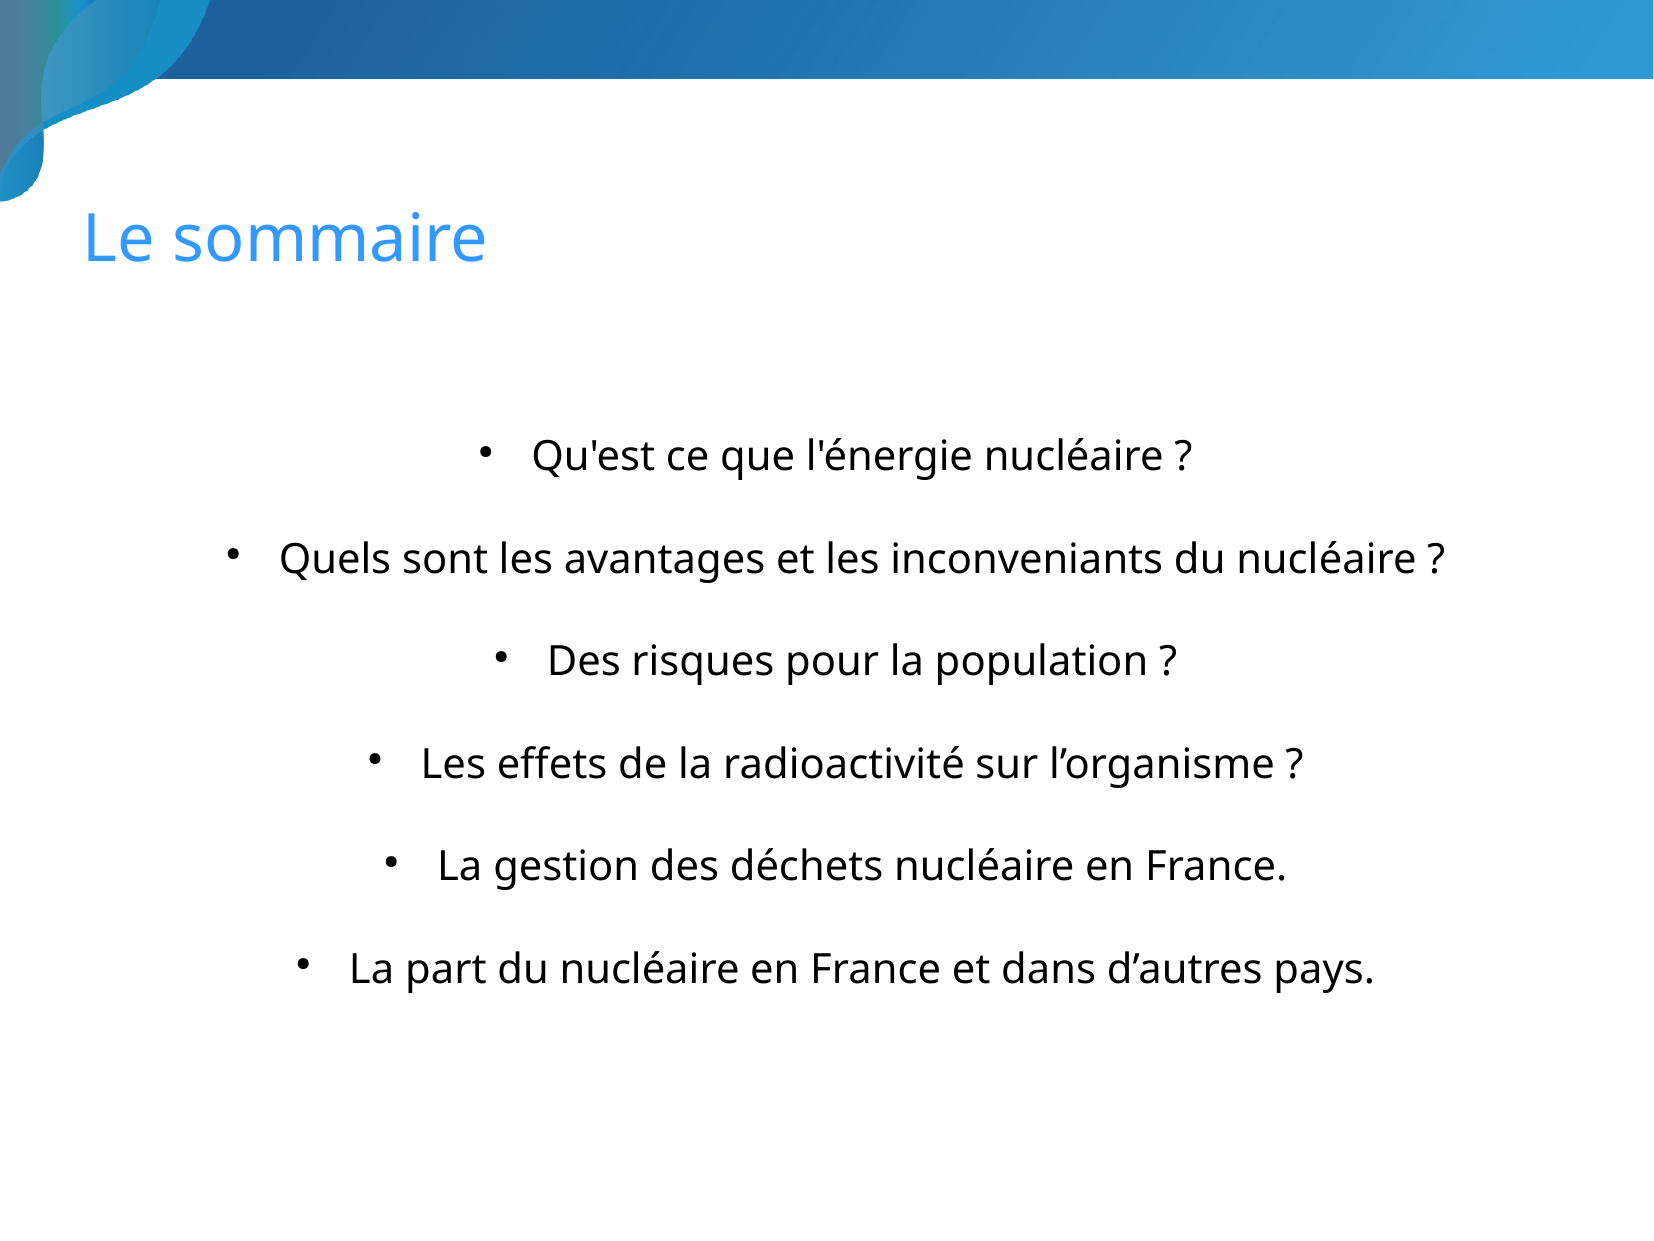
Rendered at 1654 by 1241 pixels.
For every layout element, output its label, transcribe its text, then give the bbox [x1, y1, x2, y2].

picture [0, 0, 1654, 1241]
title Le sommaire [82, 139, 1571, 332]
list Qu'est ce que l'énergie nucléaire ? Quels sont les avantages et les inconveniants du nucléaire ? Des risques pour la population ? Les effets de la radioactivité sur l’organisme ? La gestion des déchets nucléaire en France. La part du nucléaire en France et dans d’autres pays. [82, 372, 1571, 988]
